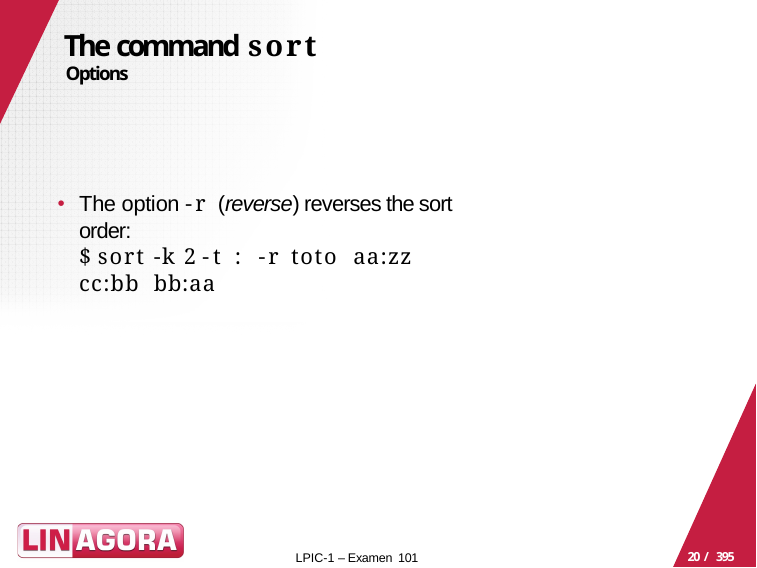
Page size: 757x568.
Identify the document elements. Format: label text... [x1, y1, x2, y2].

text_box [17, 520, 184, 562]
text_box <numéro> / 395 [683, 549, 747, 568]
text_box LPIC-1 – Examen 101 [293, 549, 420, 568]
text_box The option -r (reverse) reverses the sort order: $ sort -k 2 -t : -r toto aa:zz cc:bb bb:aa [55, 190, 496, 361]
text_box The command sort Options [63, 26, 697, 122]
picture [0, 0, 352, 352]
